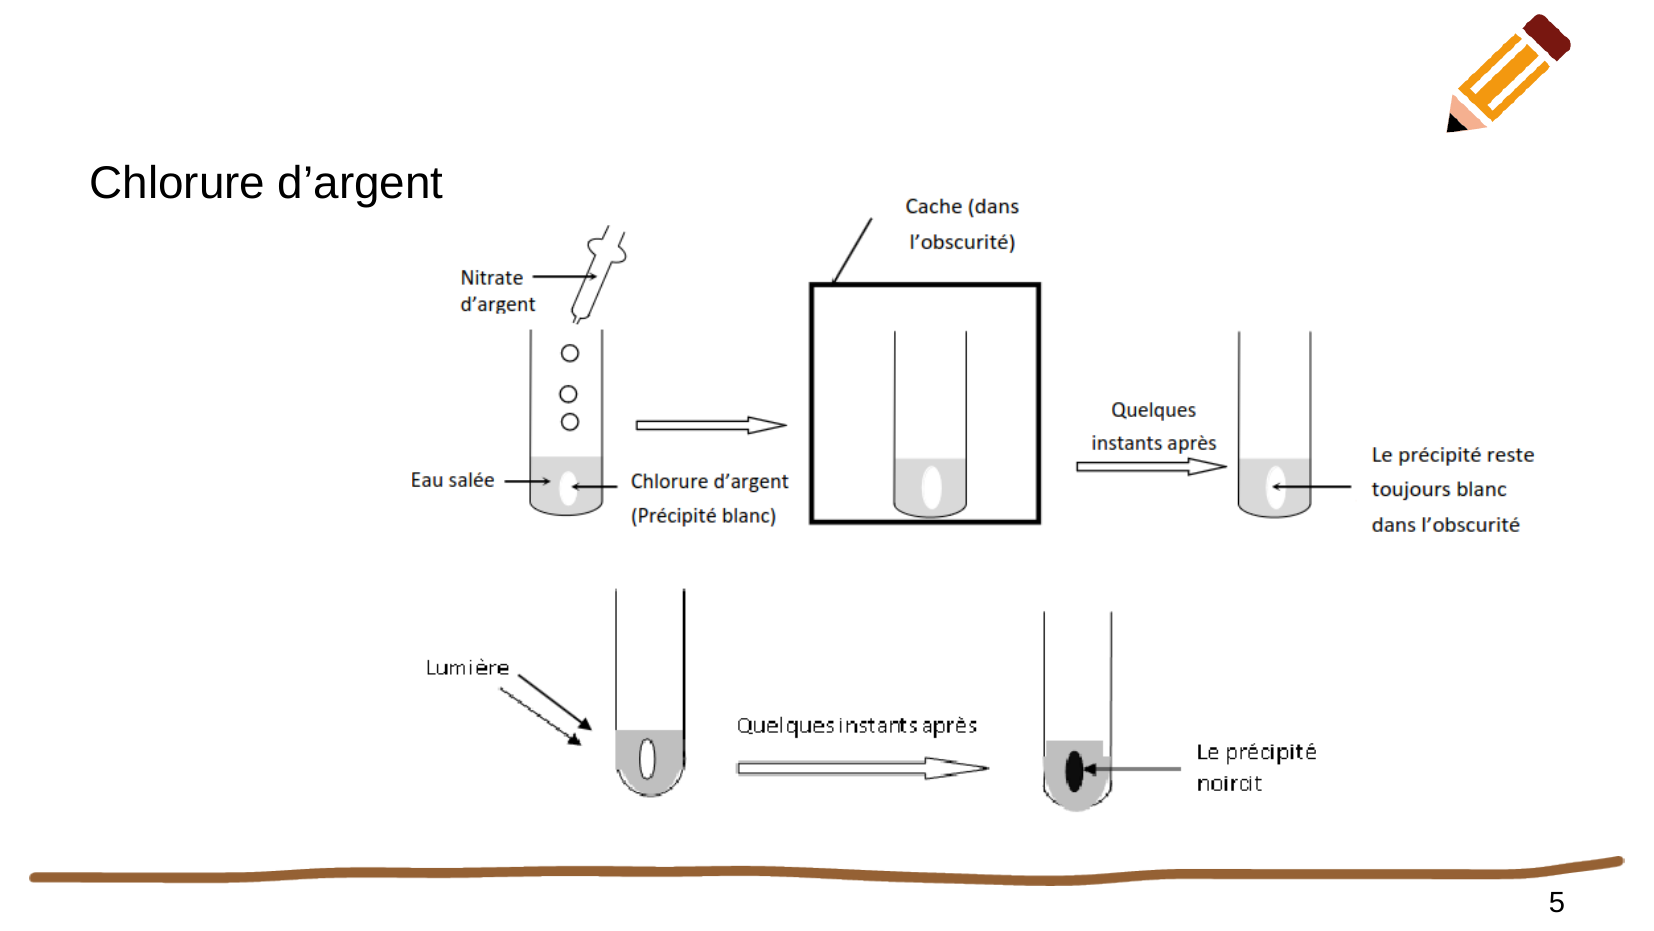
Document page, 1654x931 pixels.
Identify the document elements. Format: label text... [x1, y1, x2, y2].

picture [1446, 14, 1571, 133]
text_box Chlorure d’argent [75, 150, 488, 226]
picture [29, 856, 1625, 886]
picture [412, 187, 1538, 828]
